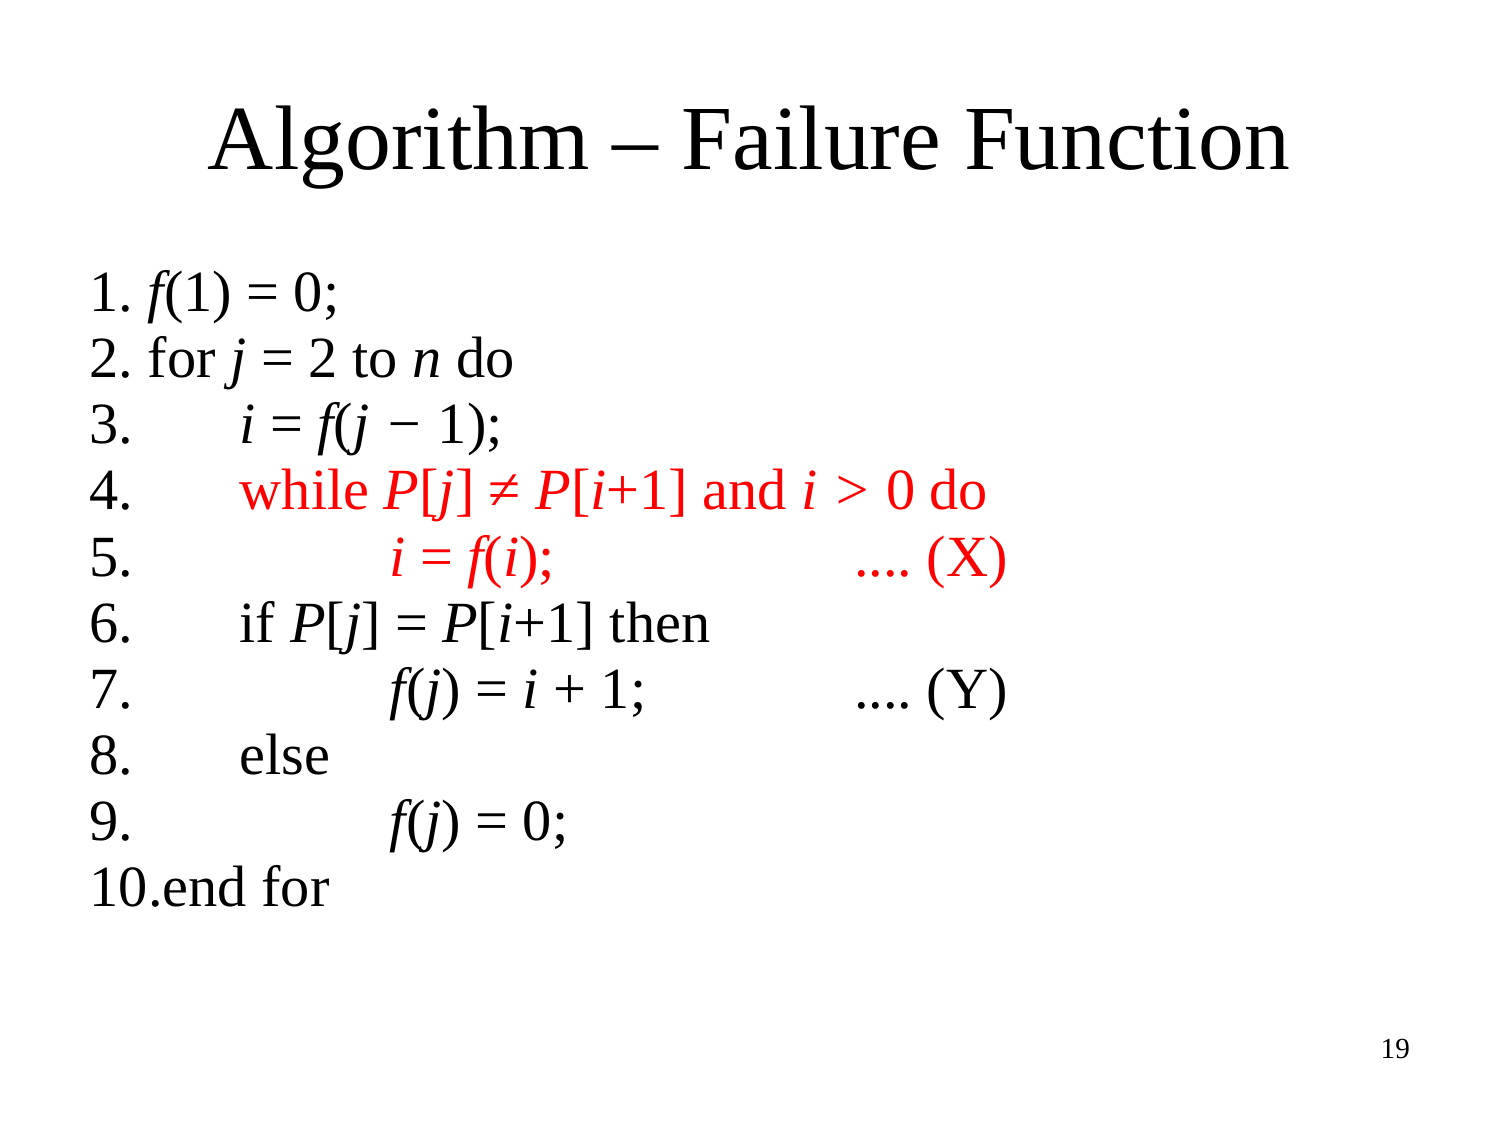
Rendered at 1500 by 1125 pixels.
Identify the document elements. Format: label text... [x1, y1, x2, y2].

list 1. f(1) = 0; 2. for j = 2 to n do 3. i = f(j − 1); 4. while P[j] ≠ P[i+1] and i > 0 do 5. i = f(i); .... (X) 6. if P[j] = P[i+1] then 7. f(j) = i + 1; .... (Y) 8. else 9. f(j) = 0; 10.end for [75, 262, 1426, 1006]
title Algorithm – Failure Function [75, 45, 1426, 233]
